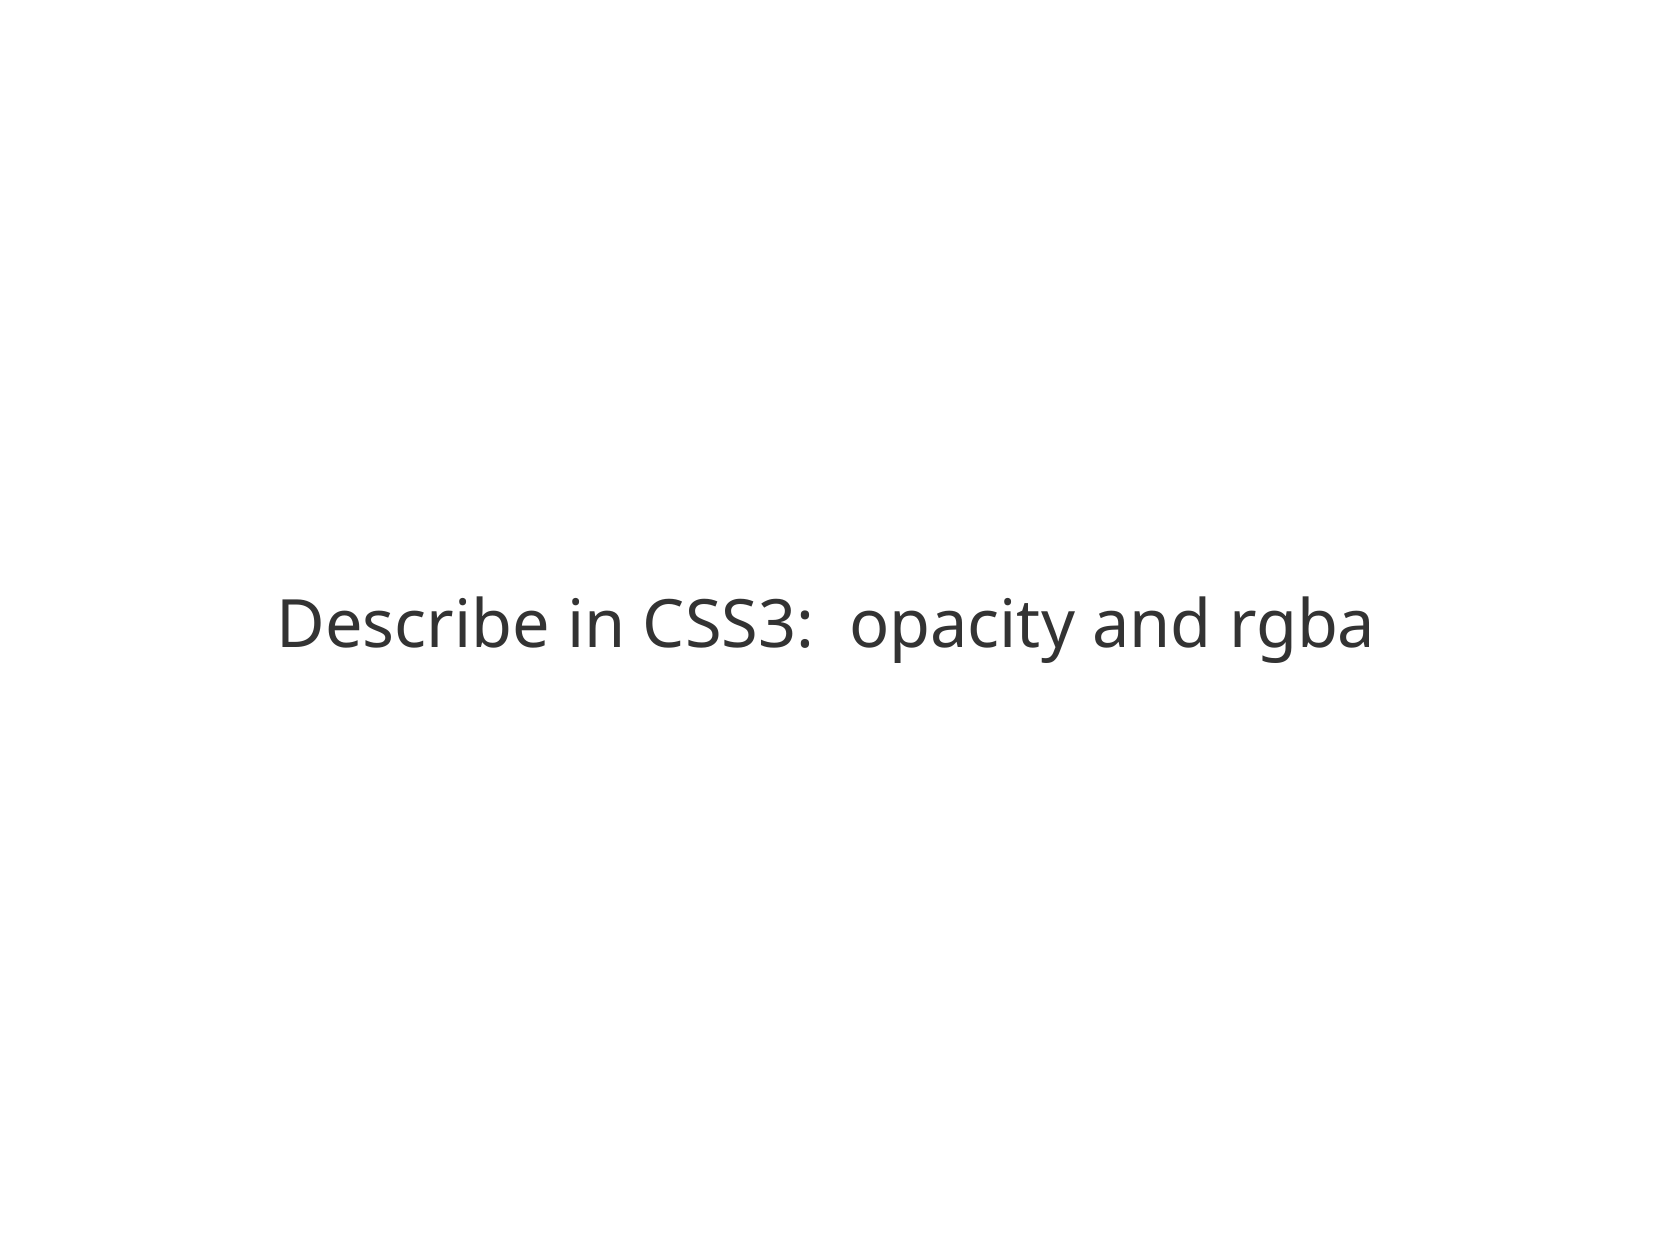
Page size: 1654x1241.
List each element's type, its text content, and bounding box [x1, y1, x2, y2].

subtitle Describe in CSS3: opacity and rgba [82, 49, 1571, 1193]
